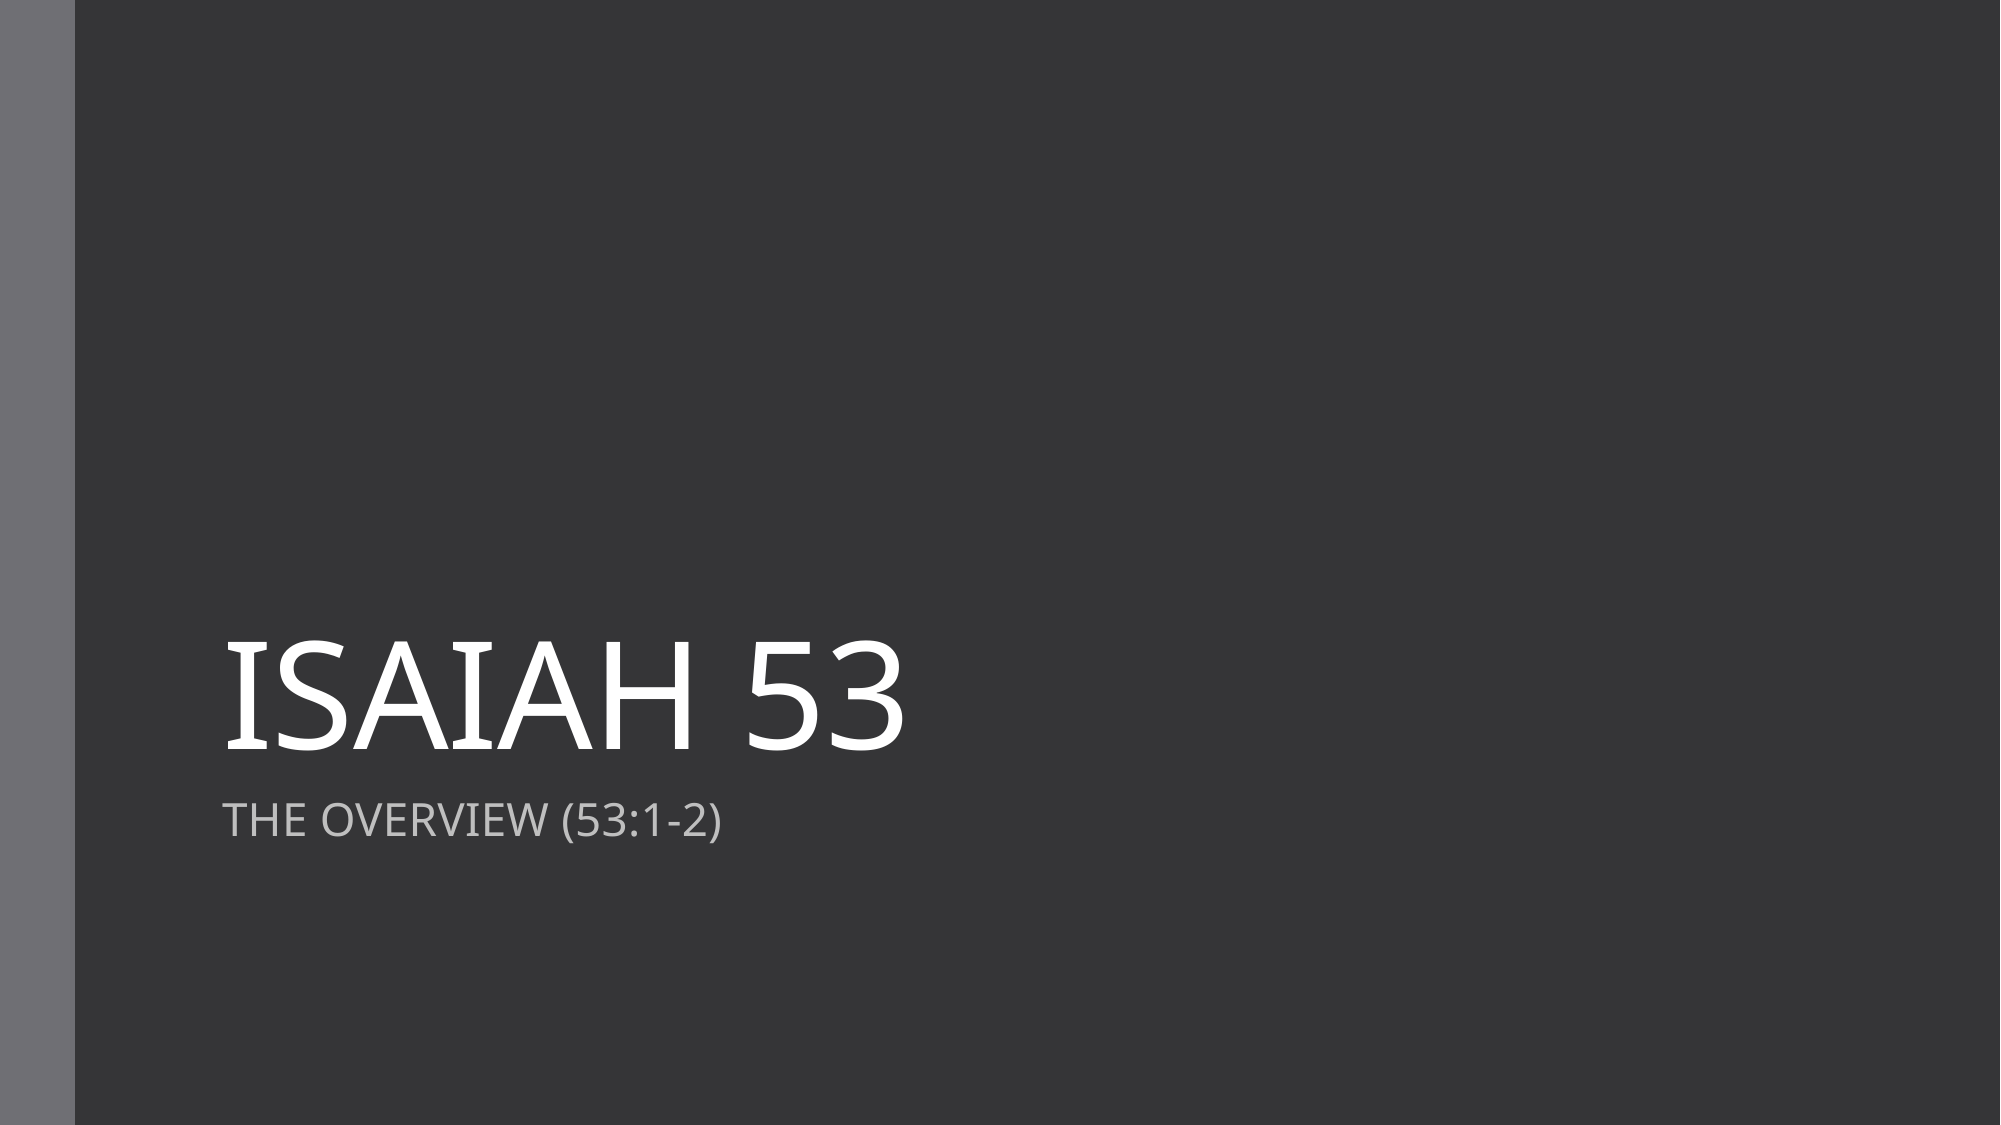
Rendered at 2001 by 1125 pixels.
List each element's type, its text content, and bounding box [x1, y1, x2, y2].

subtitle THE OVERVIEW (53:1-2) [206, 787, 1752, 1066]
title ISAIAH 53 [206, 124, 1752, 787]
